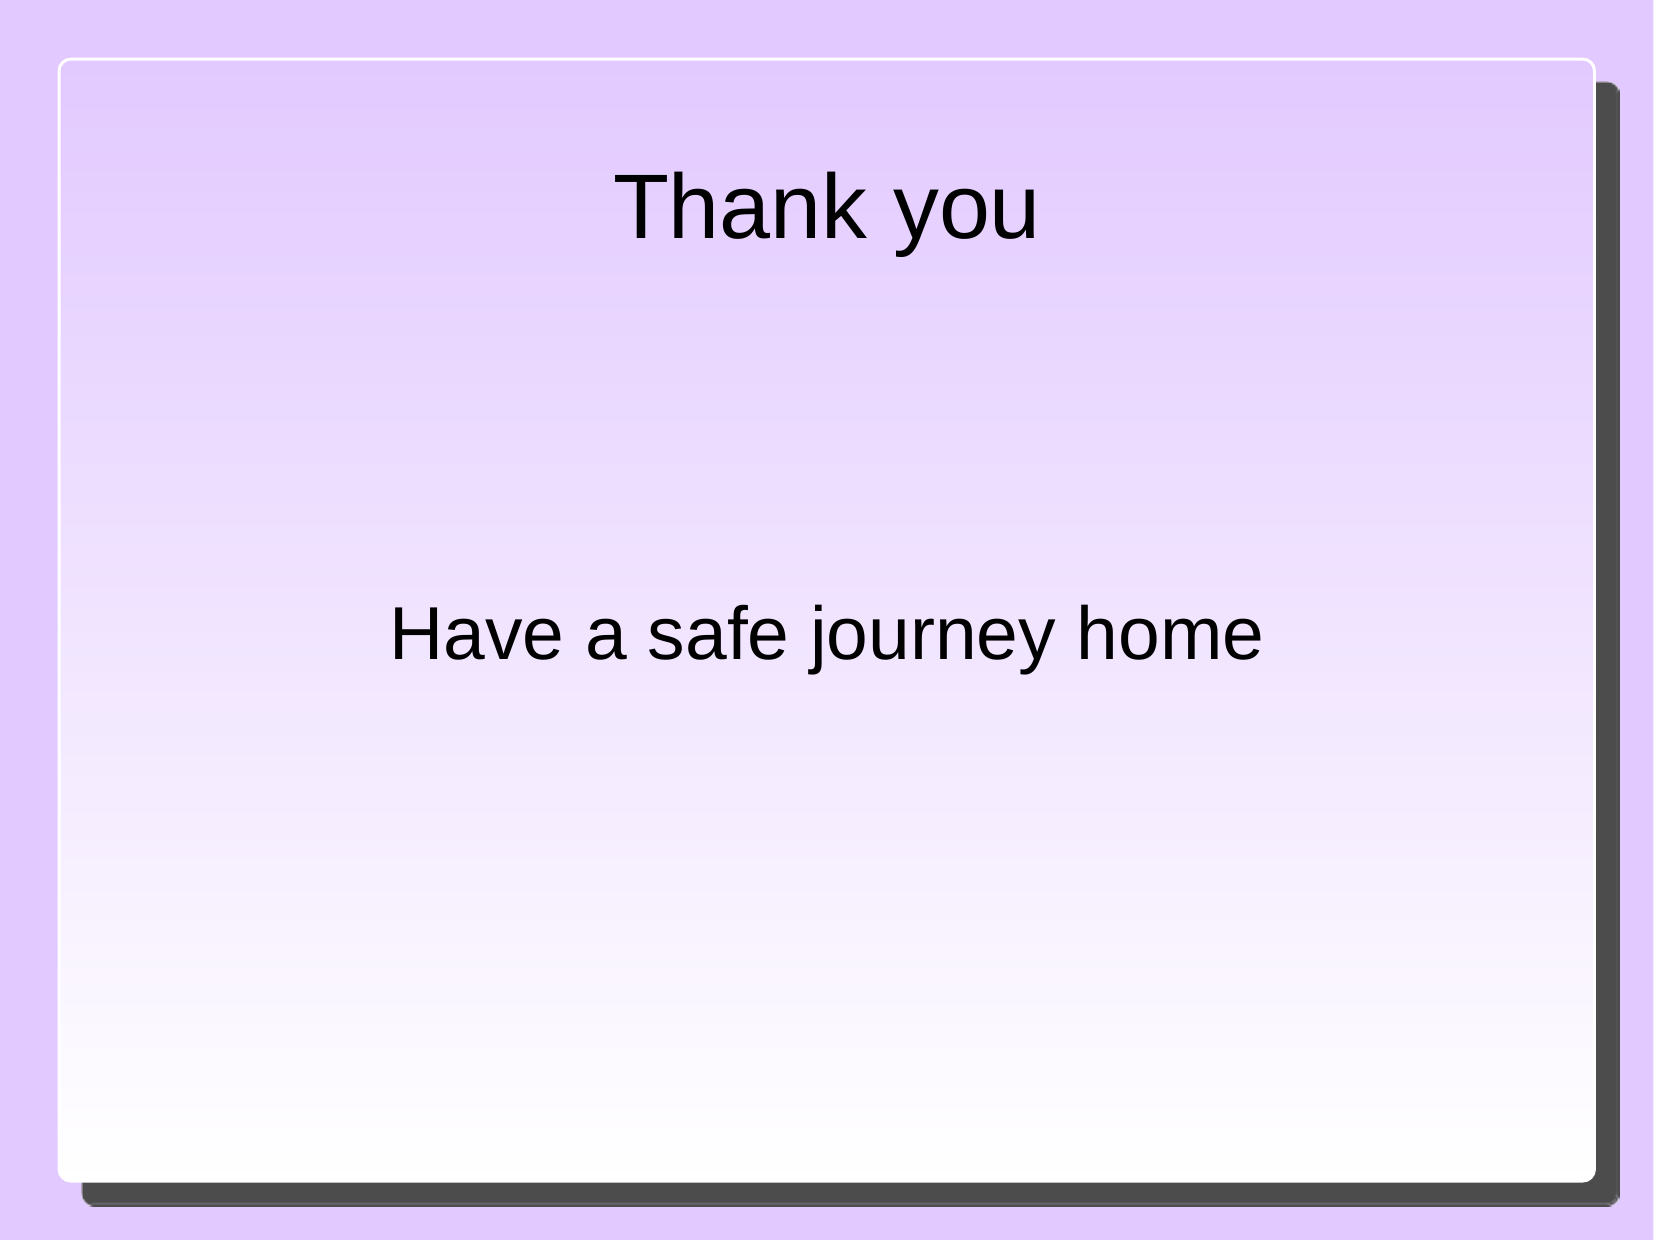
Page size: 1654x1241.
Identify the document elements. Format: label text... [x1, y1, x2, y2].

subtitle Have a safe journey home [121, 344, 1534, 1127]
title Thank you [121, 102, 1534, 311]
